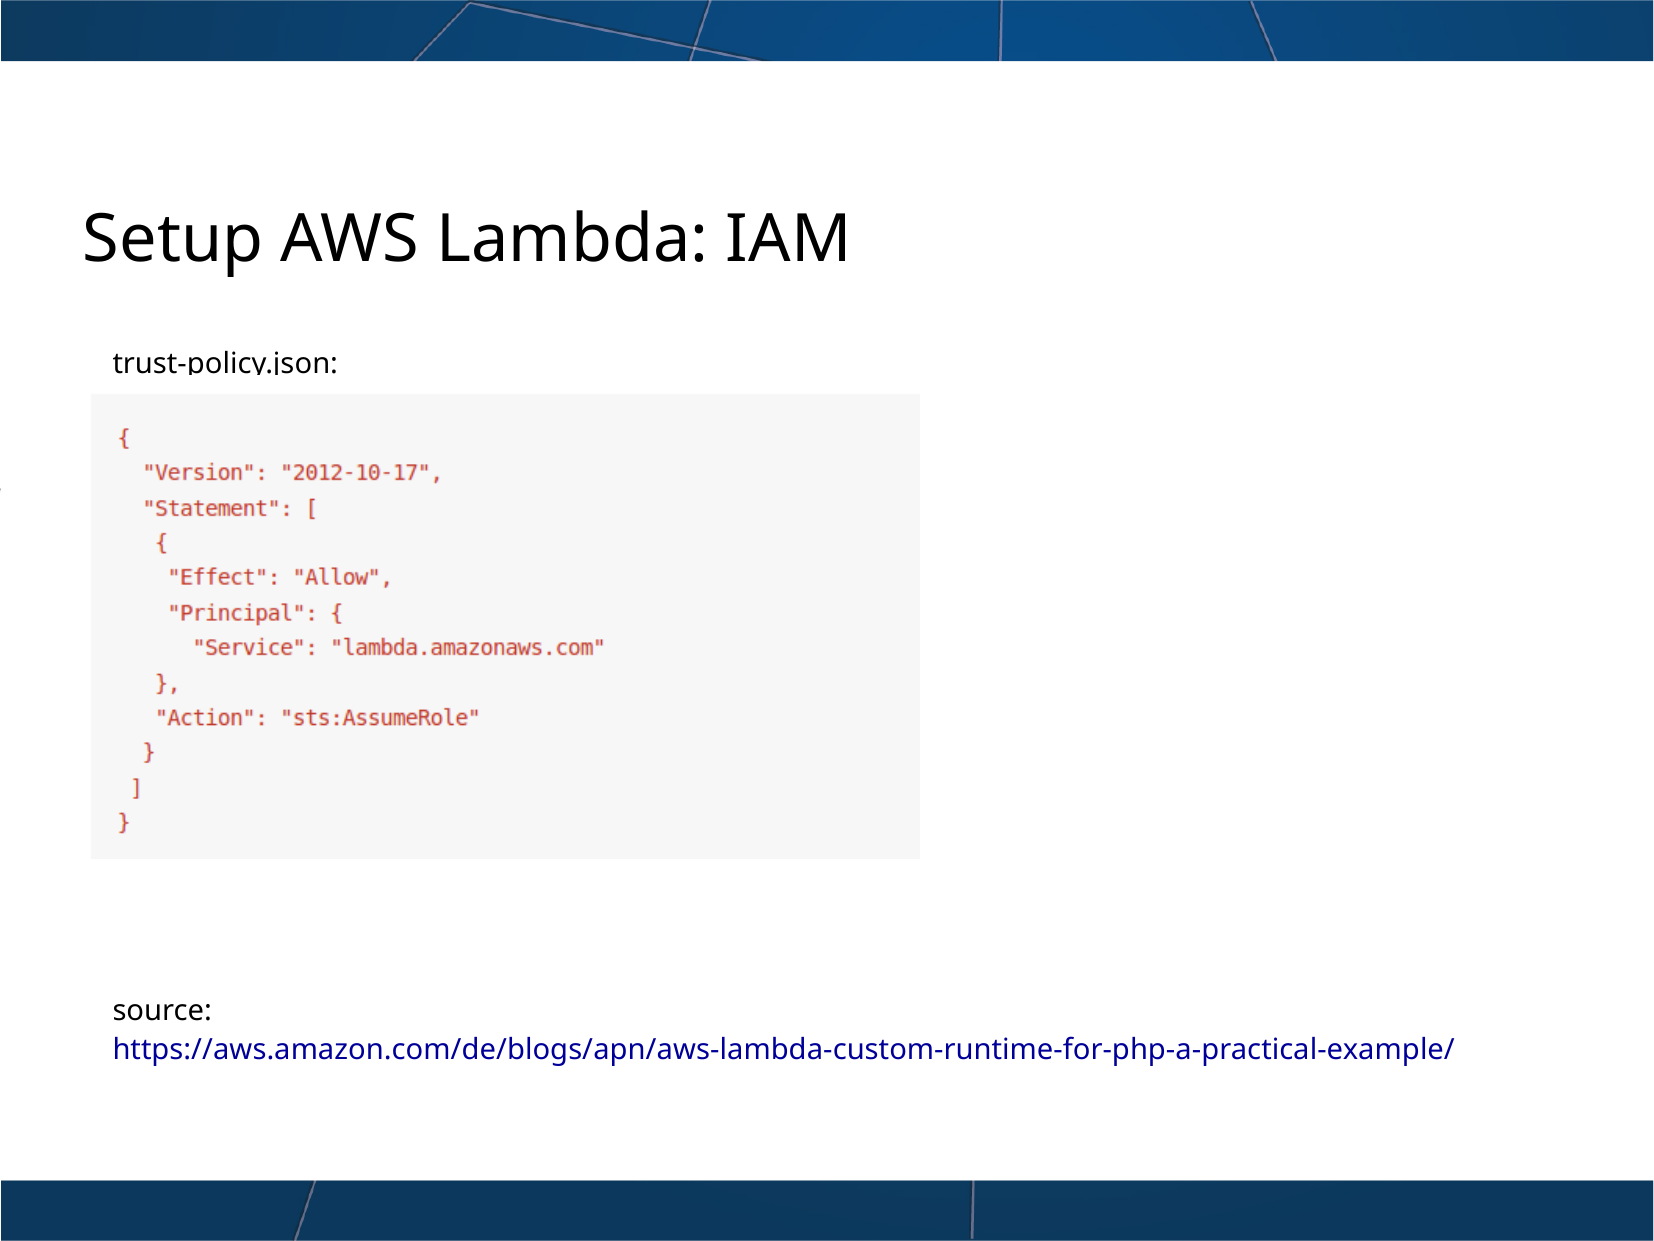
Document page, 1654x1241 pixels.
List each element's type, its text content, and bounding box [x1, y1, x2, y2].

title Setup AWS Lambda: IAM [82, 139, 1571, 332]
picture [0, 0, 1654, 1241]
list trust-policy.json: source: https://aws.amazon.com/de/blogs/apn/aws-lambda-custom-runtime-for-php-a-practical-example/ [112, 342, 1613, 1151]
